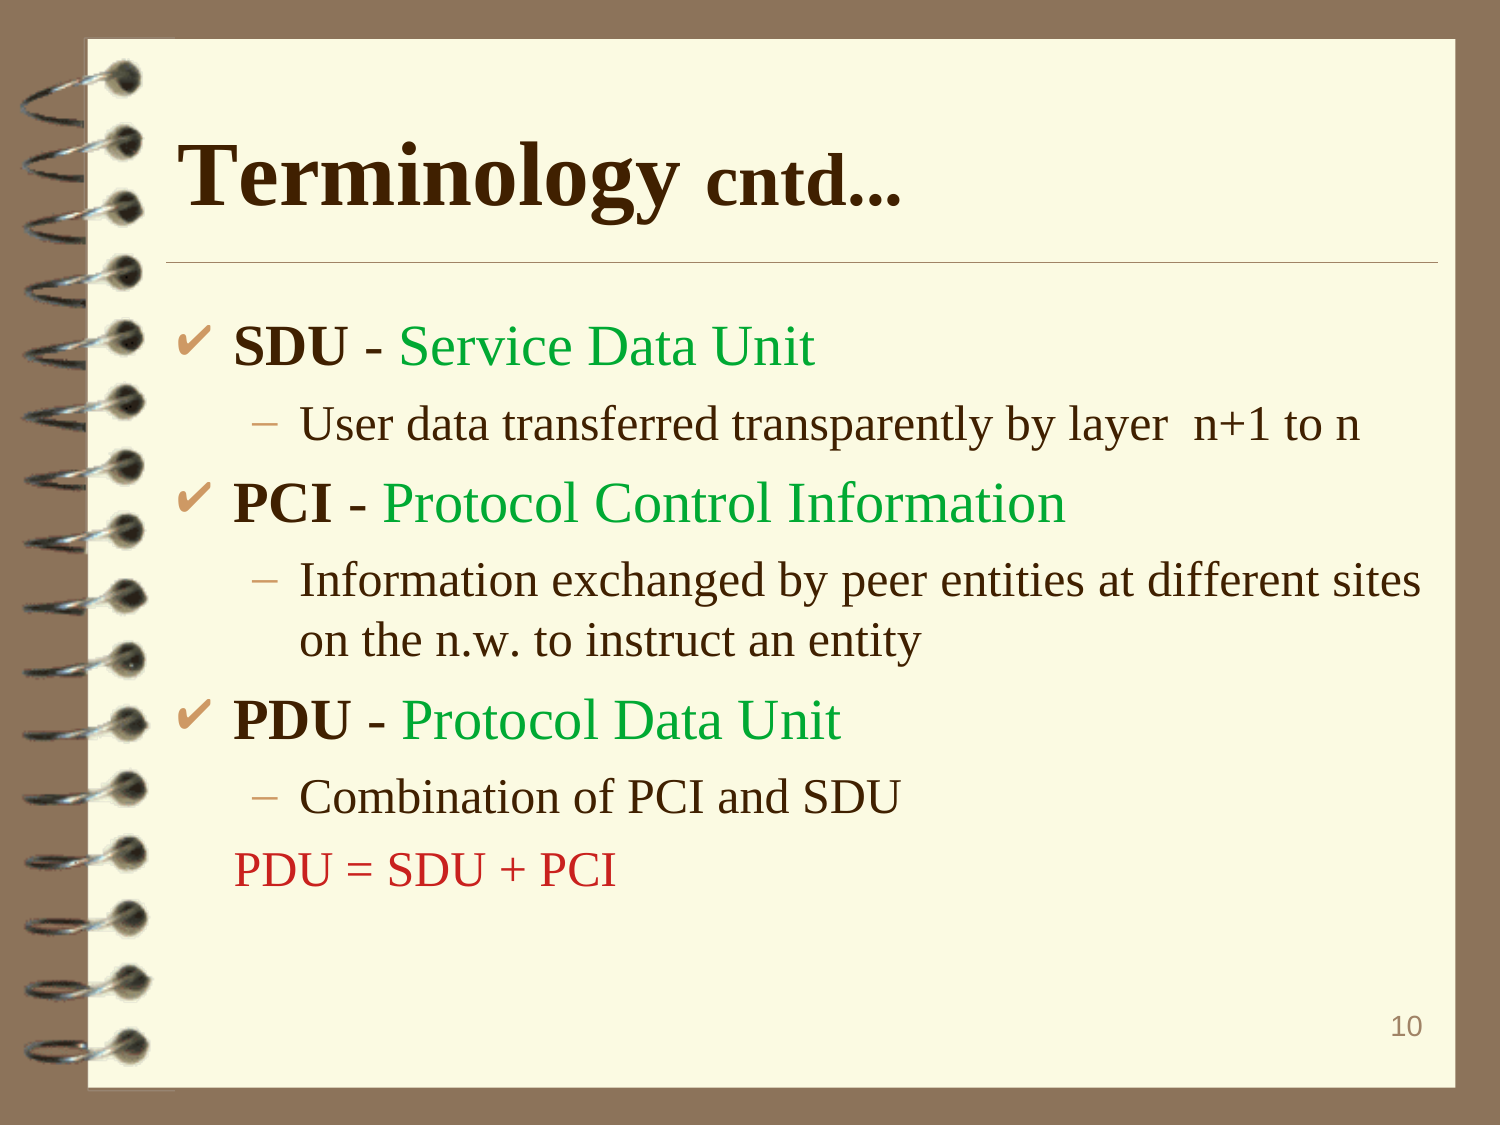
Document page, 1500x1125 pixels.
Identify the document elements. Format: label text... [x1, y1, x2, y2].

picture [0, 0, 175, 1125]
title Terminology cntd... [162, 74, 1438, 263]
list SDU - Service Data Unit User data transferred transparently by layer n+1 to n PCI - Protocol Control Information Information exchanged by peer entities at different sites on the n.w. to instruct an entity PDU - Protocol Data Unit Combination of PCI and SDU PDU = SDU + PCI [162, 299, 1438, 976]
